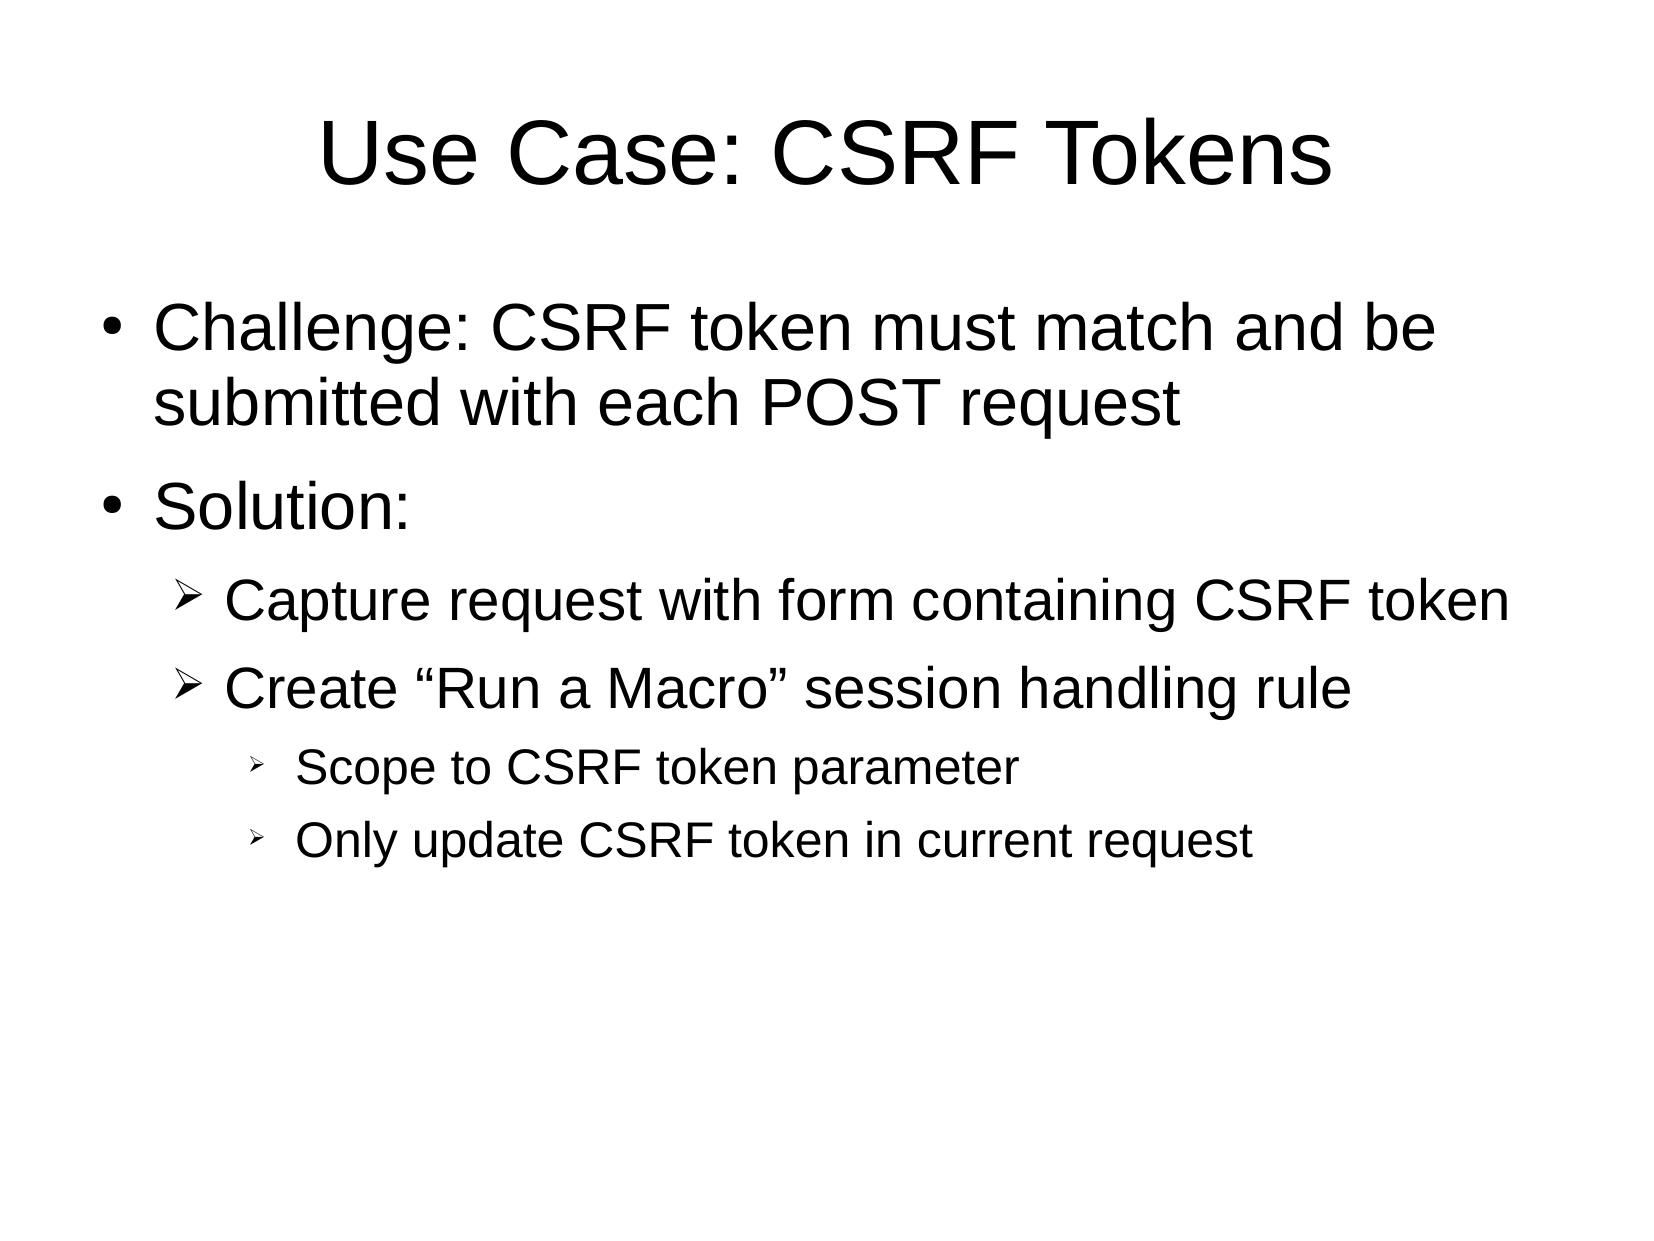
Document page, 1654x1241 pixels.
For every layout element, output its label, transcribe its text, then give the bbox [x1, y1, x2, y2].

list Challenge: CSRF token must match and be submitted with each POST request Solution: Capture request with form containing CSRF token Create “Run a Macro” session handling rule Scope to CSRF token parameter Only update CSRF token in current request [82, 290, 1571, 1111]
title Use Case: CSRF Tokens [82, 49, 1571, 257]
